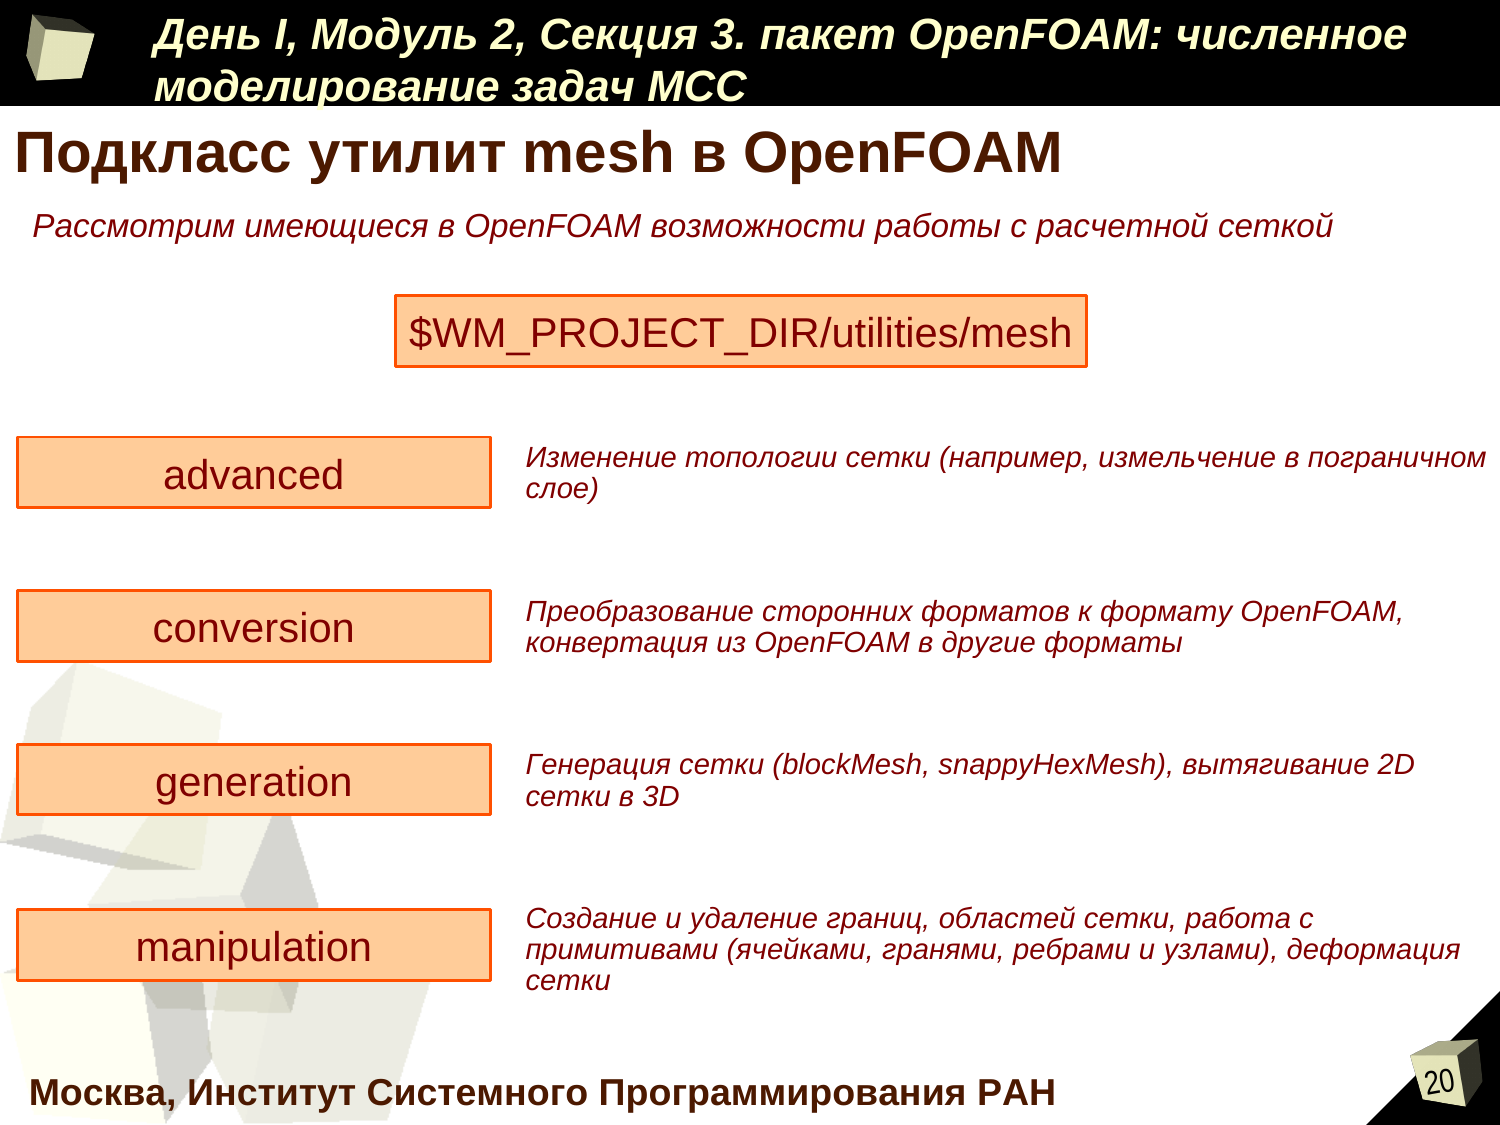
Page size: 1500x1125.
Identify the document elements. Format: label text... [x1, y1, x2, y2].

picture [423, 1088, 433, 1102]
text_box Преобразование сторонних форматов к формату OpenFOAM, конвертация из OpenFOAM в другие форматы [525, 596, 1500, 660]
picture [0, 659, 433, 1125]
text_box Создание и удаление границ, областей сетки, работа с примитивами (ячейками, гранями, ребрами и узлами), деформация сетки [525, 903, 1500, 998]
text_box Рассмотрим имеющиеся в OpenFOAM возможности работы с расчетной сеткой [32, 209, 1418, 248]
text_box manipulation [17, 909, 491, 981]
text_box Изменение топологии сетки (например, измельчение в пограничном слое) [525, 442, 1500, 507]
text_box generation [17, 744, 491, 815]
text_box Генерация сетки (blockMesh, snappyHexMesh), вытягивание 2D сетки в 3D [525, 750, 1500, 814]
text_box advanced [17, 437, 491, 508]
text_box $WM_PROJECT_DIR/utilities/mesh [395, 295, 1087, 367]
text_box conversion [17, 590, 491, 662]
text_box Подкласс утилит mesh в OpenFOAM [0, 106, 1500, 192]
